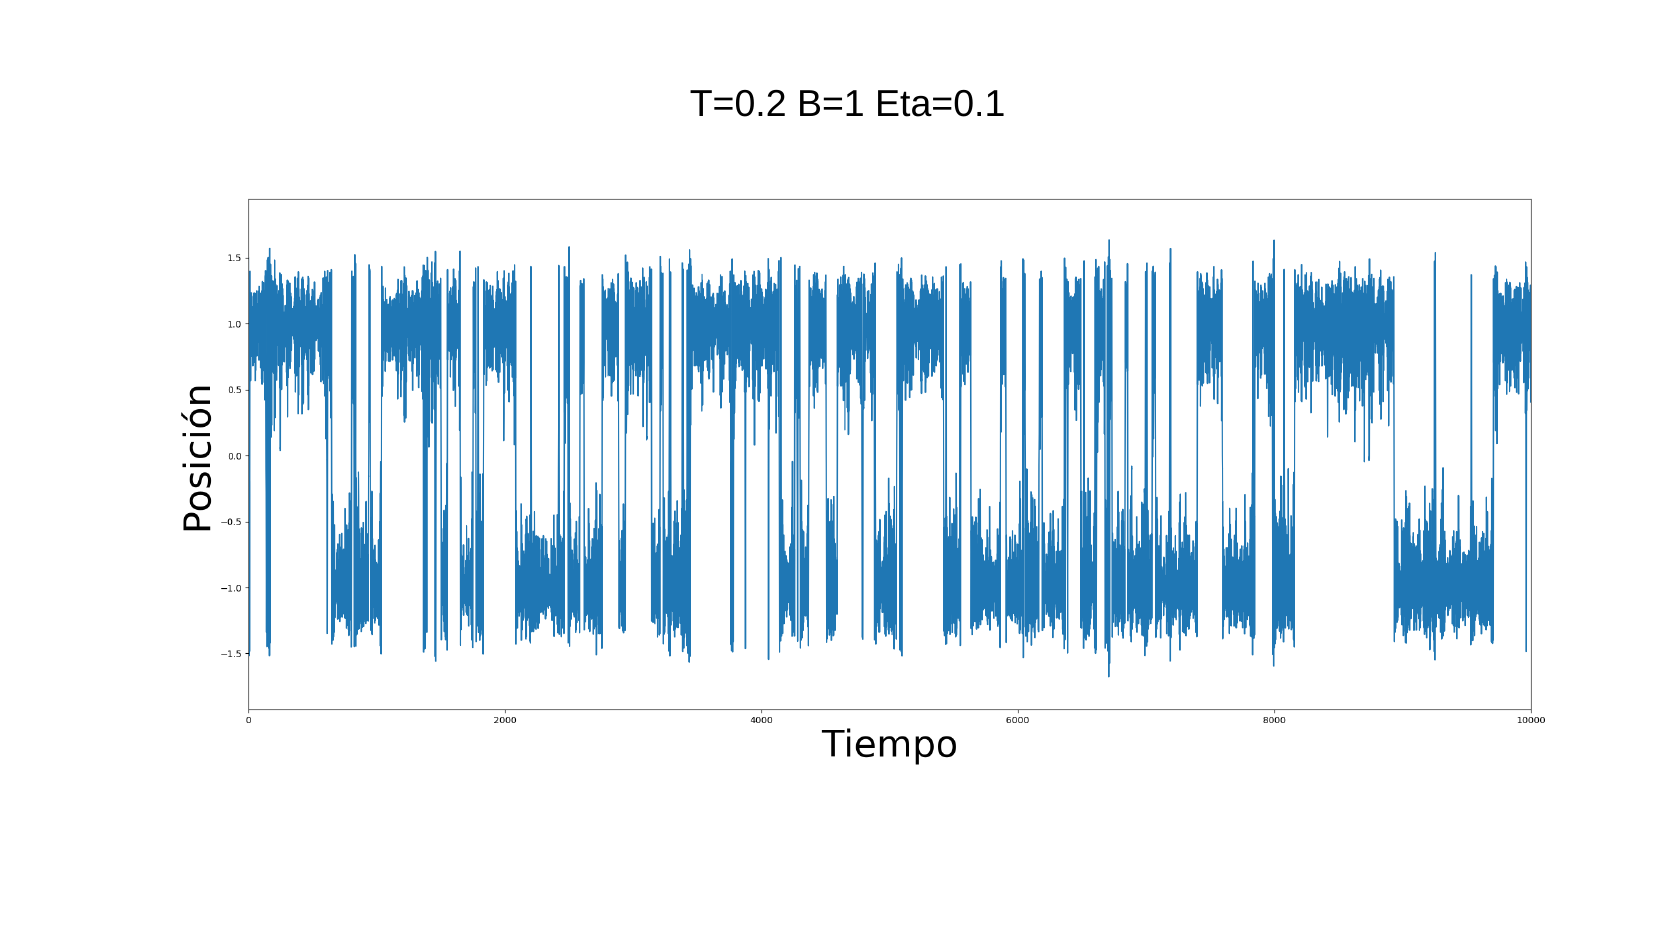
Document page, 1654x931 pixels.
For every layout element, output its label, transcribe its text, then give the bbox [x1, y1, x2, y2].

picture [41, 119, 1654, 782]
text_box T=0.2 B=1 Eta=0.1 [675, 75, 1021, 132]
